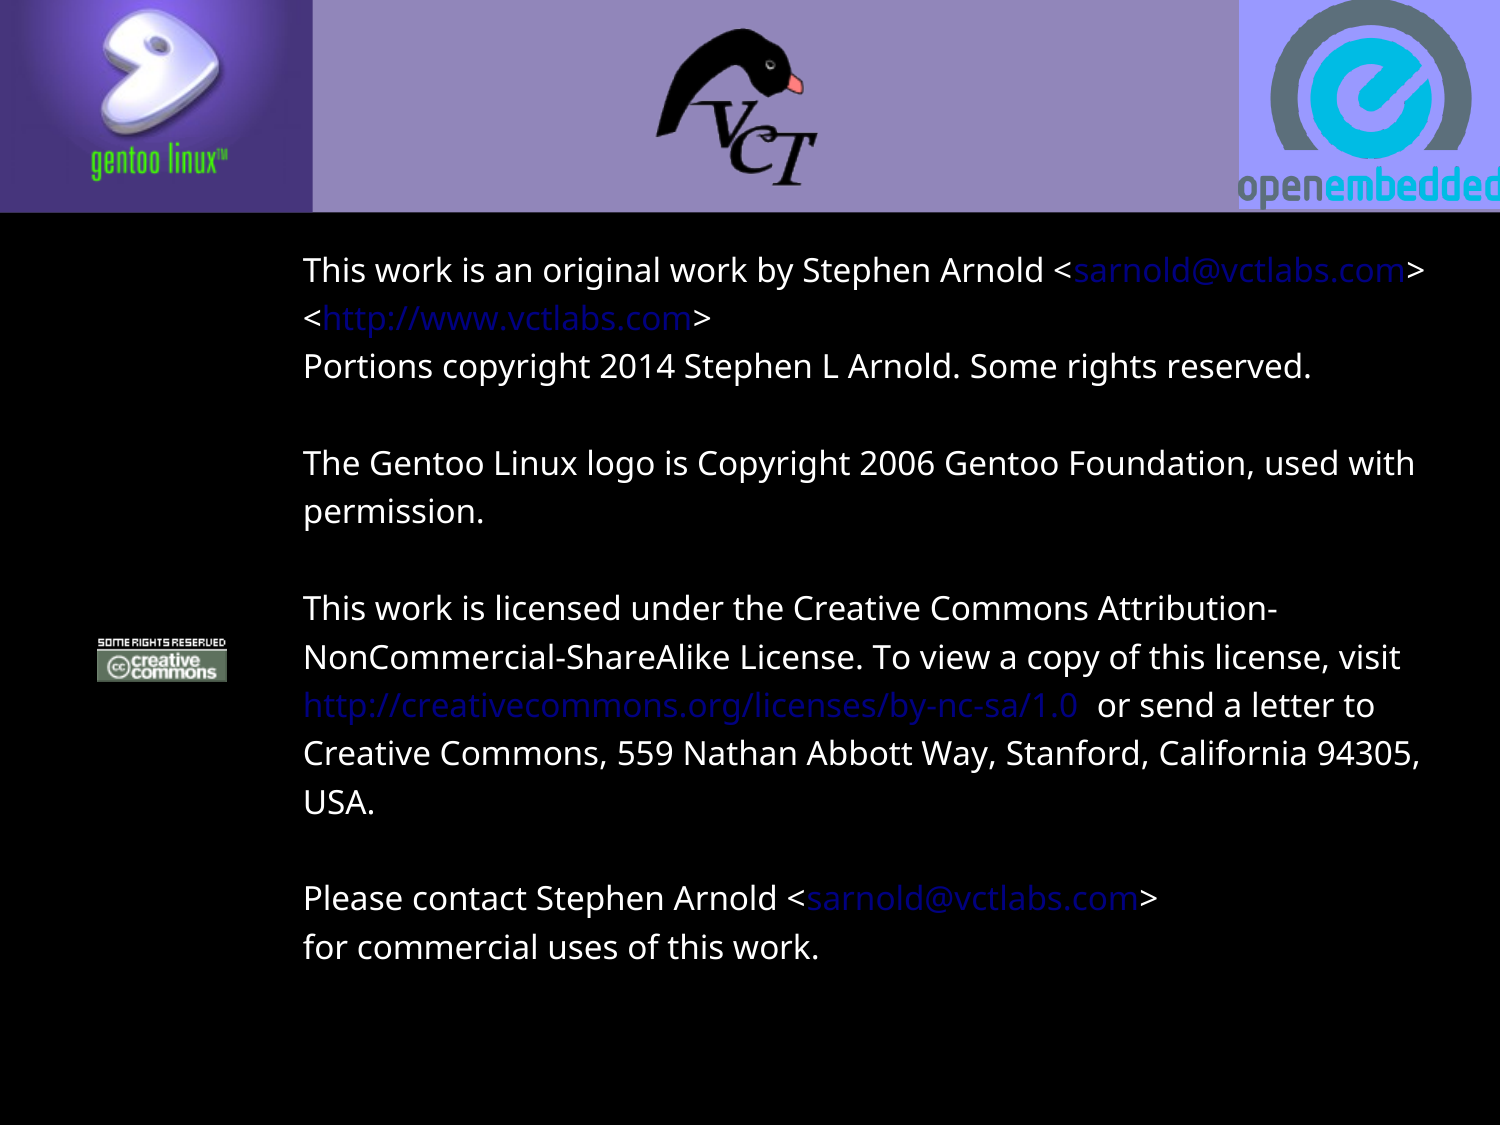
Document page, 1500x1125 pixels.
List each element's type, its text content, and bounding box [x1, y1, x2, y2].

text_box This work is an original work by Stephen Arnold <sarnold@vctlabs.com> <http://www.vctlabs.com> Portions copyright 2014 Stephen L Arnold. Some rights reserved. The Gentoo Linux logo is Copyright 2006 Gentoo Foundation, used with permission. This work is licensed under the Creative Commons Attribution-NonCommercial-ShareAlike License. To view a copy of this license, visit http://creativecommons.org/licenses/by-nc-sa/1.0 or send a letter to Creative Commons, 559 Nathan Abbott Way, Stanford, California 94305, USA. Please contact Stephen Arnold <sarnold@vctlabs.com> for commercial uses of this work. [288, 235, 1488, 1099]
picture [97, 636, 227, 683]
picture [1238, 0, 1500, 210]
picture [642, 19, 833, 198]
picture [0, 0, 302, 184]
